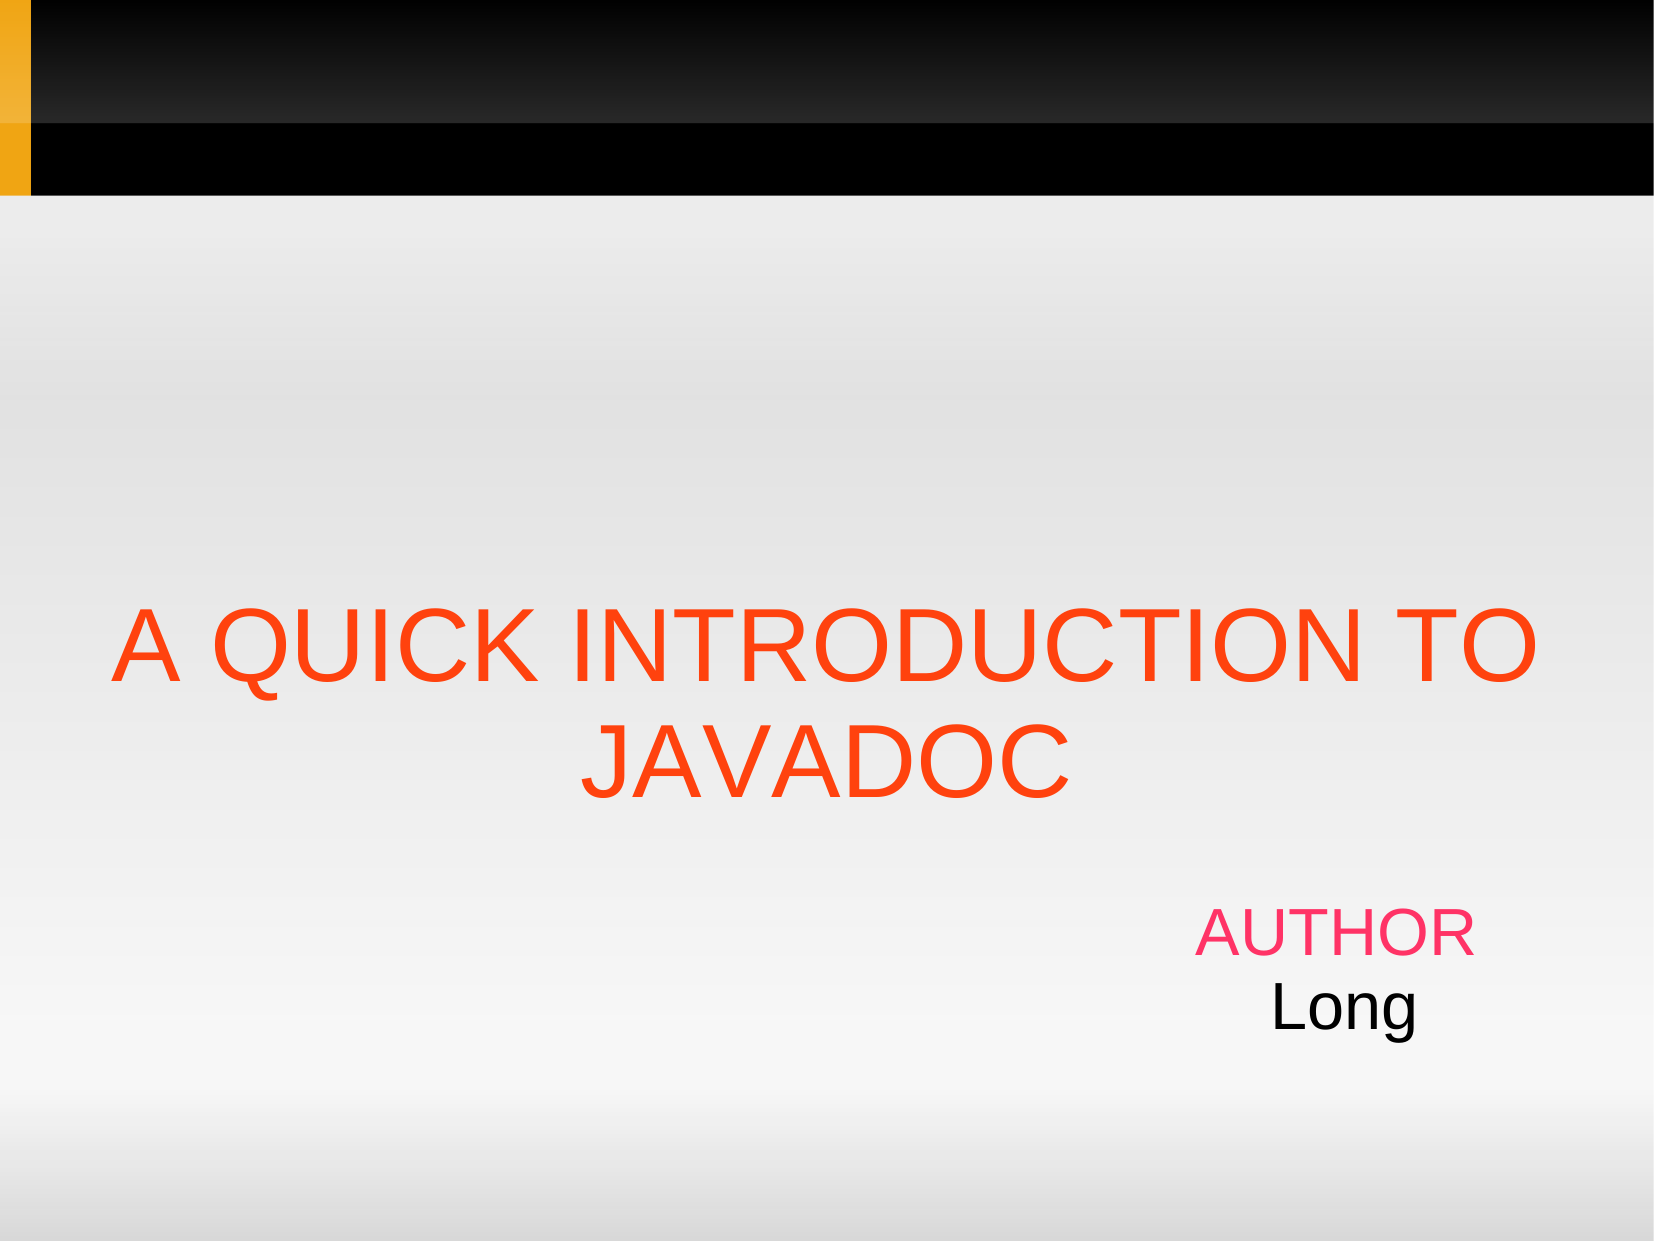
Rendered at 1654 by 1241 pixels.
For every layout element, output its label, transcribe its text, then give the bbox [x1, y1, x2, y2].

picture [0, 0, 1654, 1241]
subtitle A QUICK INTRODUCTION TO JAVADOC AUTHOR Long [82, 290, 1571, 1109]
